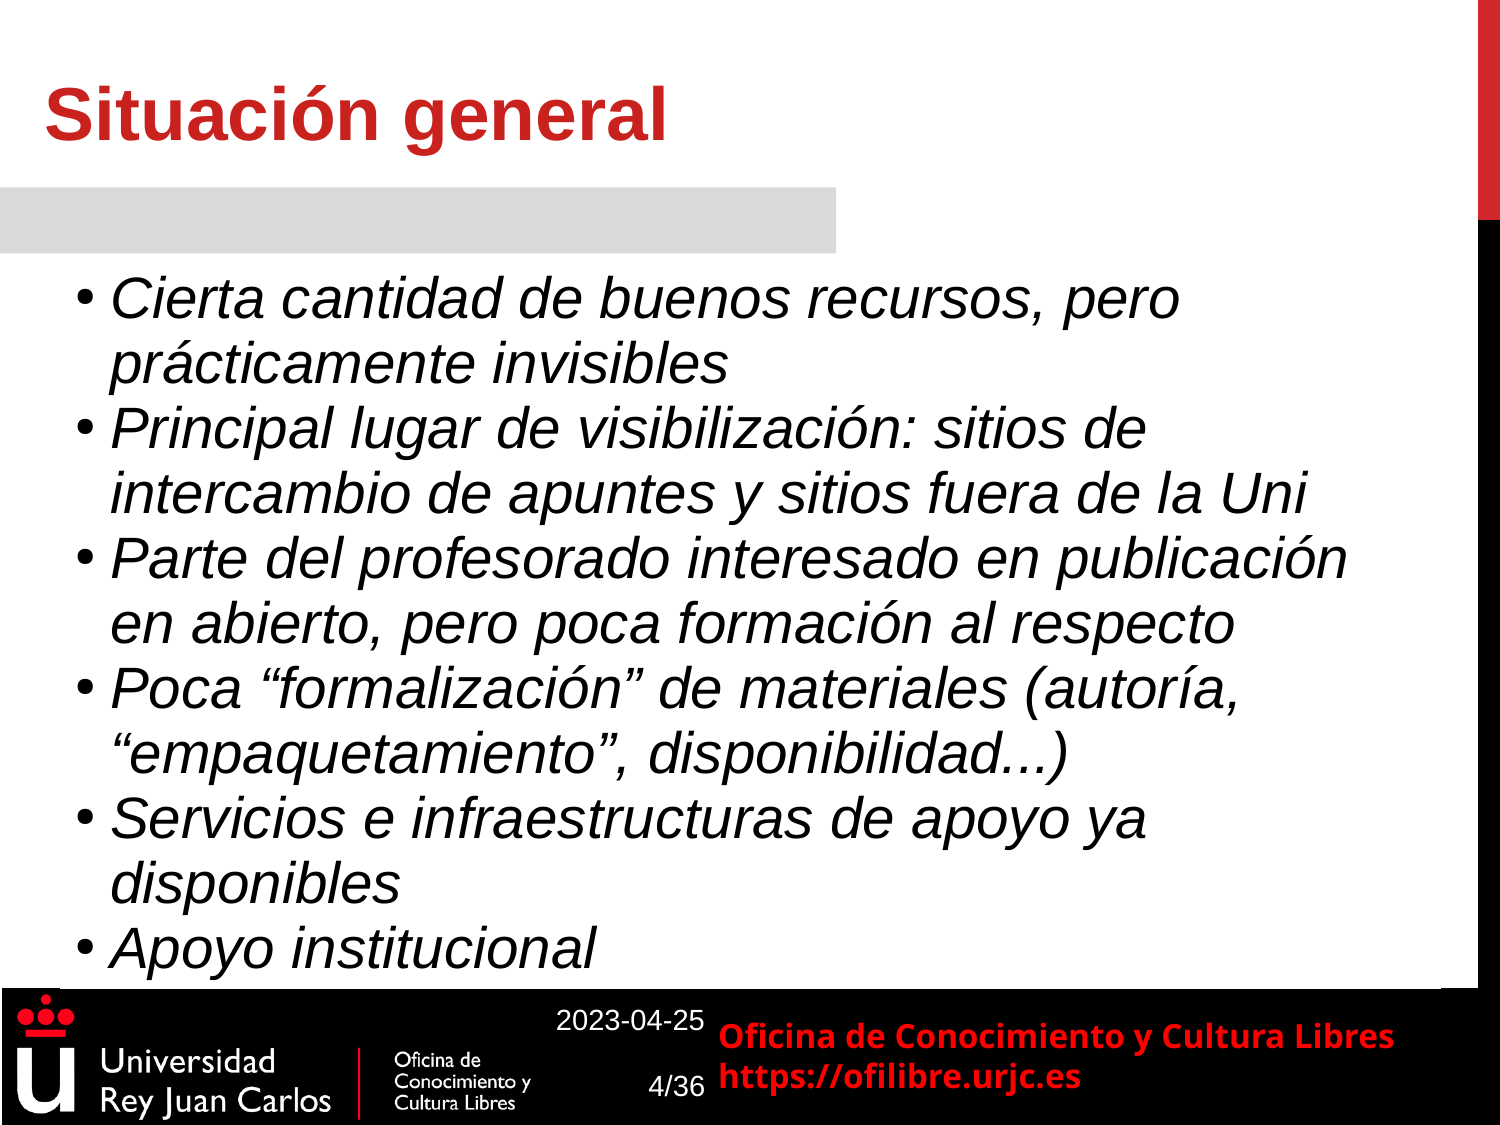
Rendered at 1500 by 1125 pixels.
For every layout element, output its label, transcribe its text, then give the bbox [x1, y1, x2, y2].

title [75, 7, 1425, 196]
text_box Situación general [30, 64, 1306, 248]
text_box Cierta cantidad de buenos recursos, pero prácticamente invisibles Principal lugar de visibilización: sitios de intercambio de apuntes y sitios fuera de la Uni Parte del profesorado interesado en publicación en abierto, pero poca formación al respecto Poca “formalización” de materiales (autoría, “empaquetamiento”, disponibilidad...) Servicios e infraestructuras de apoyo ya disponibles Apoyo institucional [60, 258, 1441, 989]
picture [17, 994, 531, 1120]
